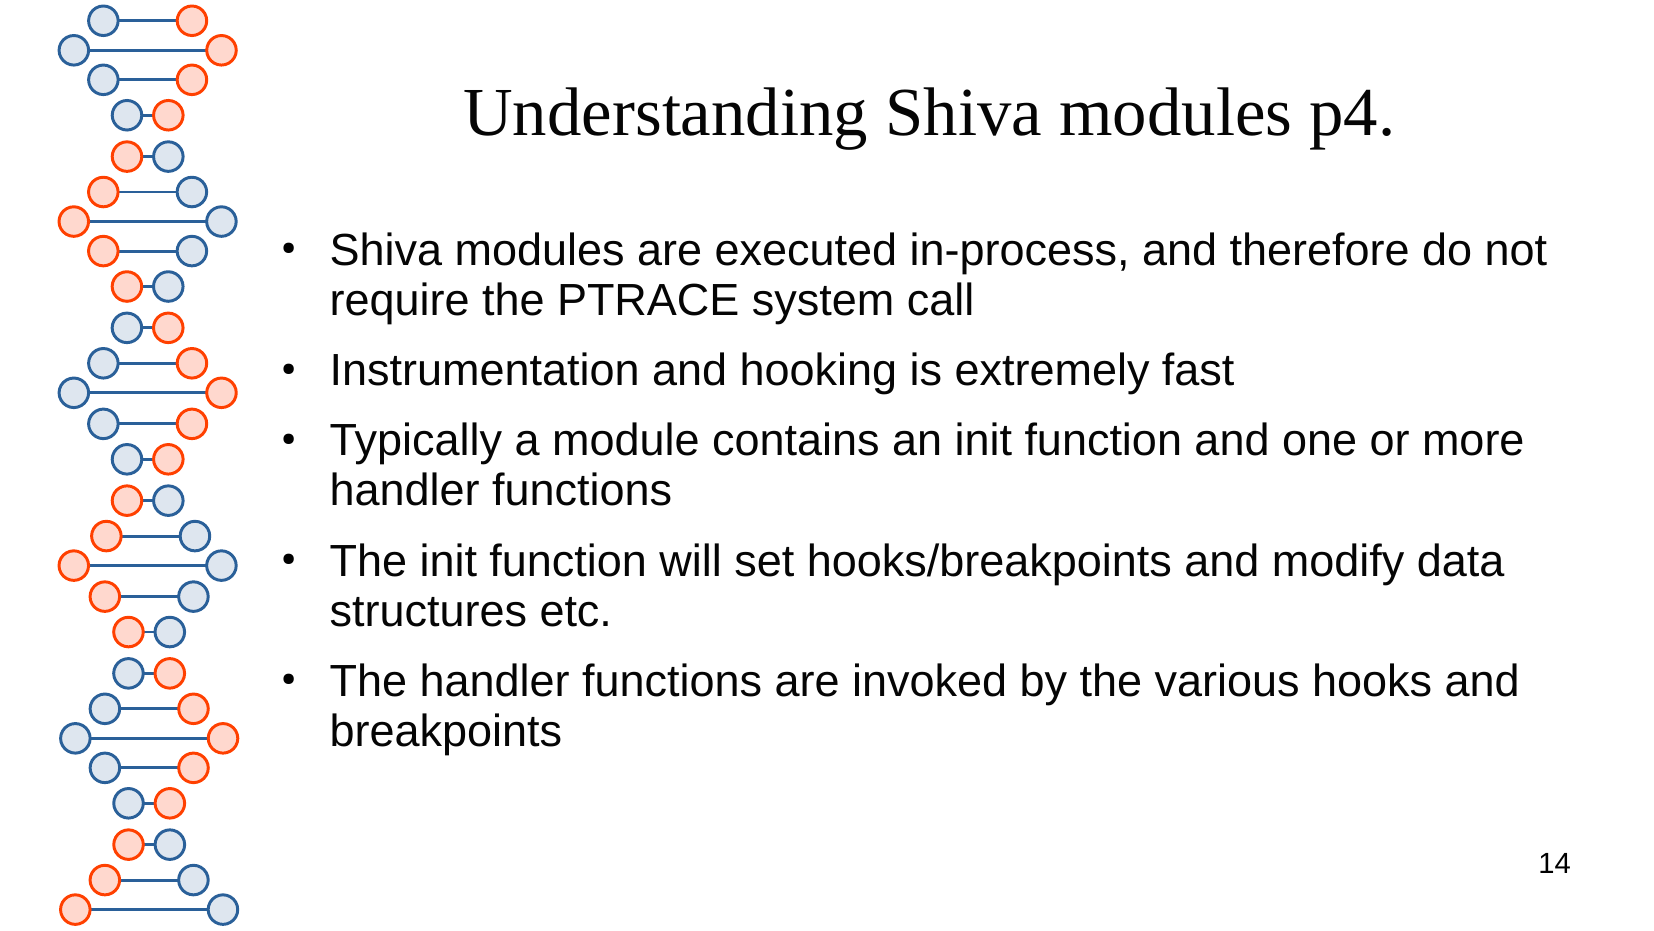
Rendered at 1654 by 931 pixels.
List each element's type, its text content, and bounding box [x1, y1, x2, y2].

list Shiva modules are executed in-process, and therefore do not require the PTRACE system call Instrumentation and hooking is extremely fast Typically a module contains an init function and one or more handler functions The init function will set hooks/breakpoints and modify data structures etc. The handler functions are invoked by the various hooks and breakpoints [265, 224, 1595, 764]
title Understanding Shiva modules p4. [265, 35, 1595, 189]
